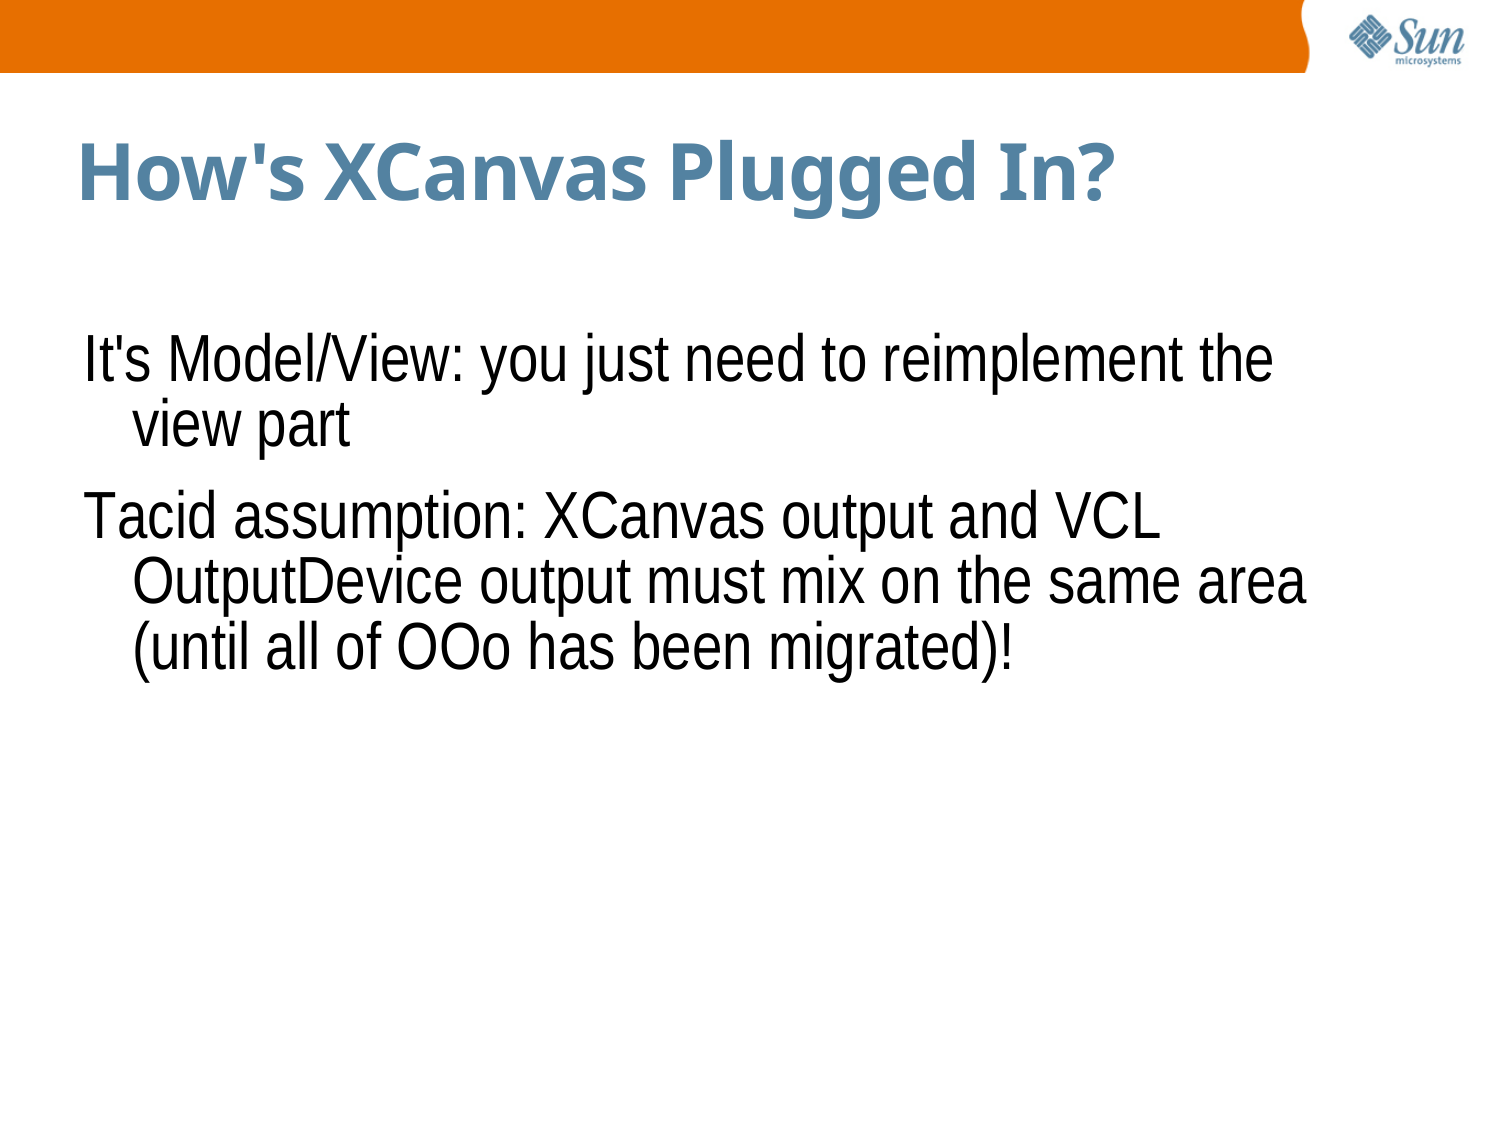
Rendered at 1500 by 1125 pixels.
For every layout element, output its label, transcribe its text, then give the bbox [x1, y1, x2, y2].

title How's XCanvas Plugged In? [75, 123, 1437, 232]
picture [0, 0, 1500, 73]
list It's Model/View: you just need to reimplement the view part Tacid assumption: XCanvas output and VCL OutputDevice output must mix on the same area (until all of OOo has been migrated)! [64, 328, 1401, 1028]
